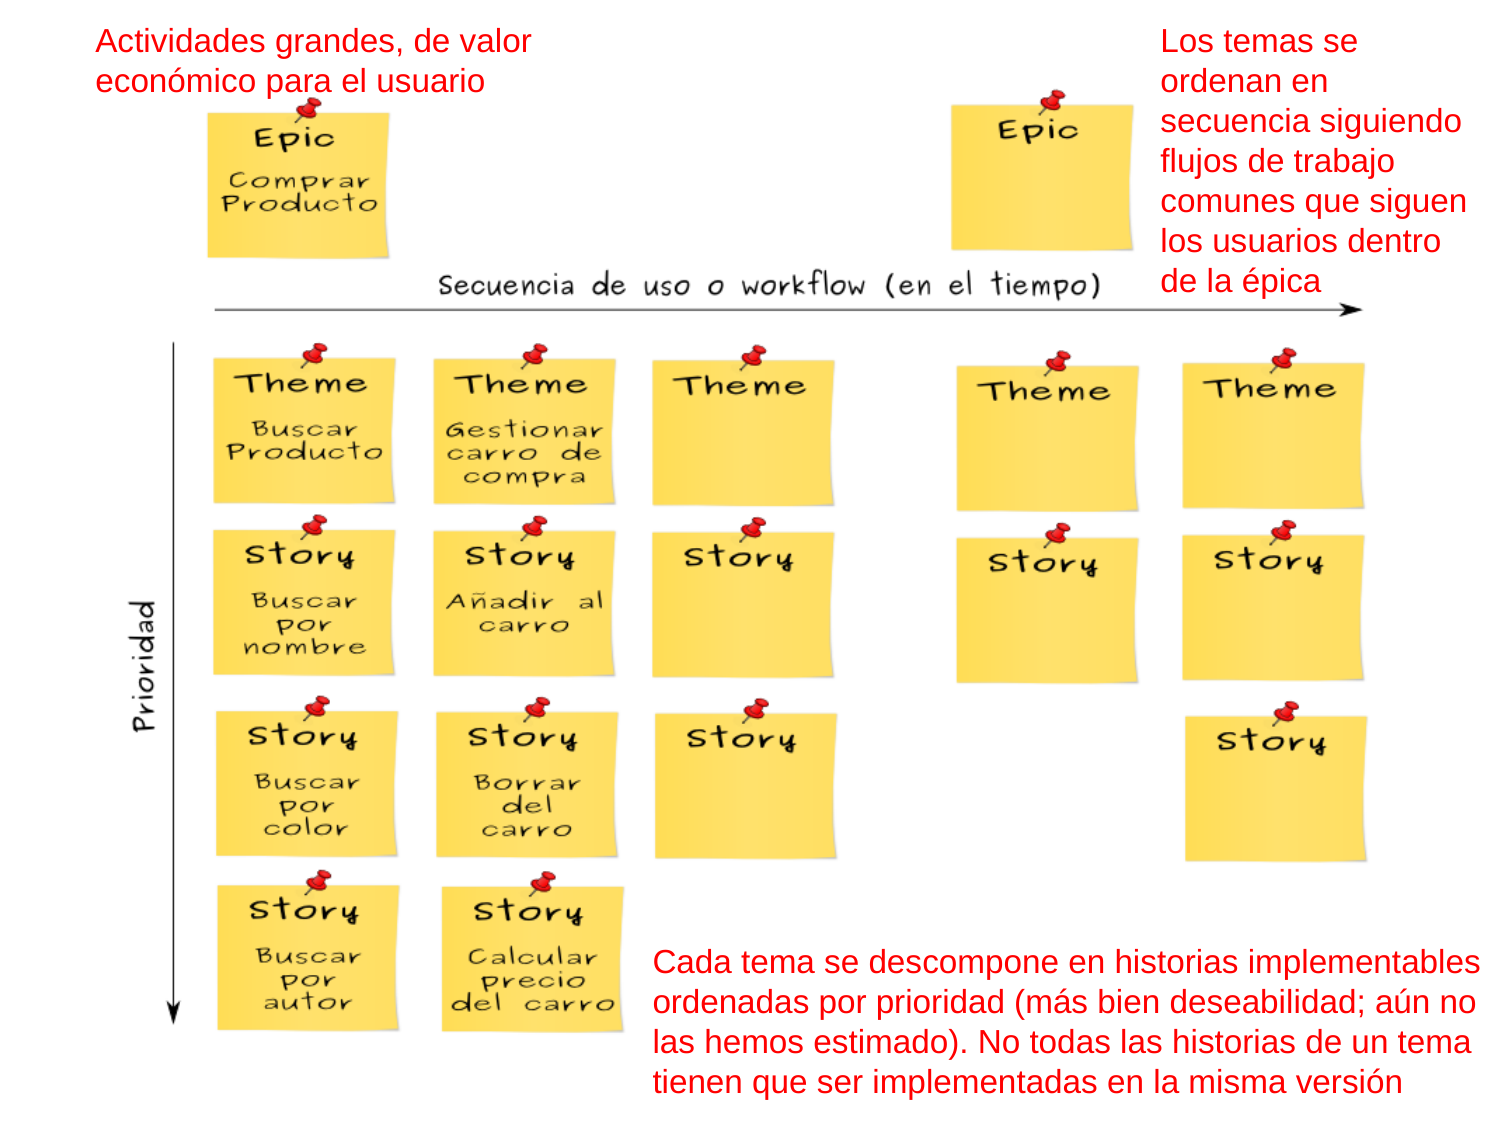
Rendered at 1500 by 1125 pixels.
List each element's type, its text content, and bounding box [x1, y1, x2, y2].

picture [121, 85, 1379, 1040]
text_box Los temas se ordenan en secuencia siguiendo flujos de trabajo comunes que siguen los usuarios dentro de la épica [1145, 11, 1493, 307]
text_box Cada tema se descompone en historias implementables ordenadas por prioridad (más bien deseabilidad; aún no las hemos estimado). No todas las historias de un tema tienen que ser implementadas en la misma versión [637, 933, 1500, 1108]
text_box Actividades grandes, de valor económico para el usuario [80, 11, 579, 107]
